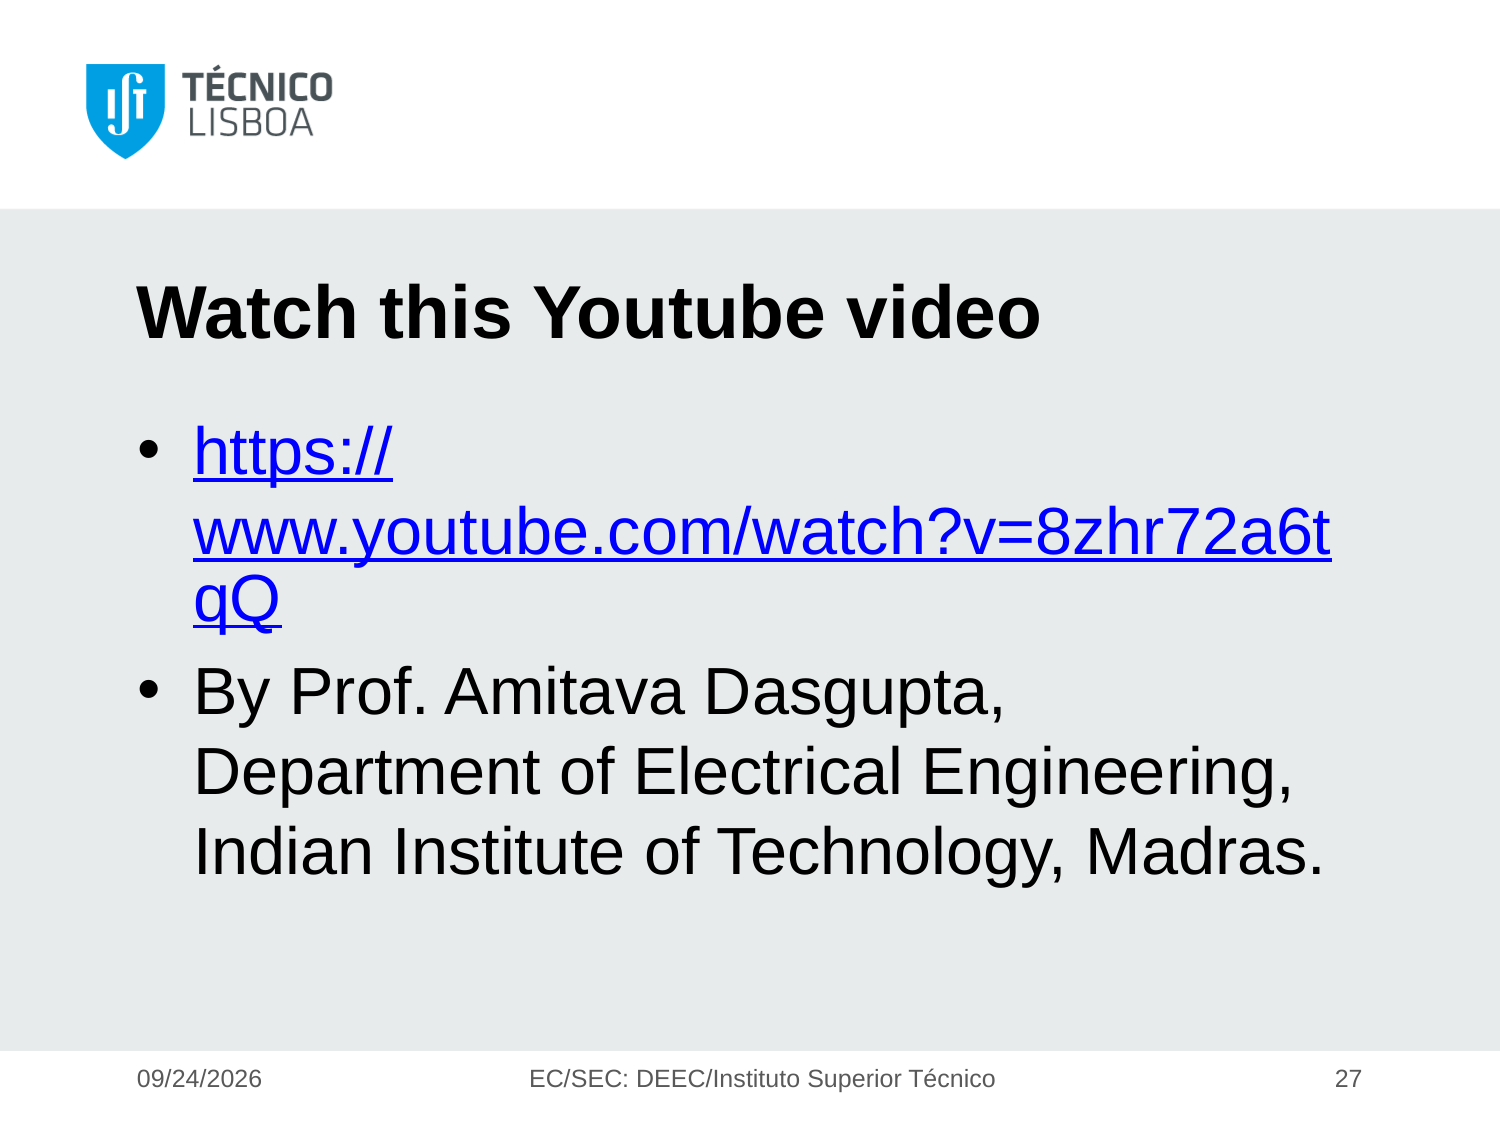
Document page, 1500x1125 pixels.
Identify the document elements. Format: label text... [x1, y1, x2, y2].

footer EC/SEC: DEEC/Instituto Superior Técnico [512, 1052, 1021, 1103]
picture [0, 0, 1500, 1125]
slide_number 11/22/2018 [121, 1052, 425, 1103]
slide_number <number> [1077, 1052, 1378, 1103]
list https://www.youtube.com/watch?v=8zhr72a6tqQ By Prof. Amitava Dasgupta, Department of Electrical Engineering, Indian Institute of Technology, Madras. [121, 400, 1378, 1005]
title Watch this Youtube video [121, 237, 1378, 381]
